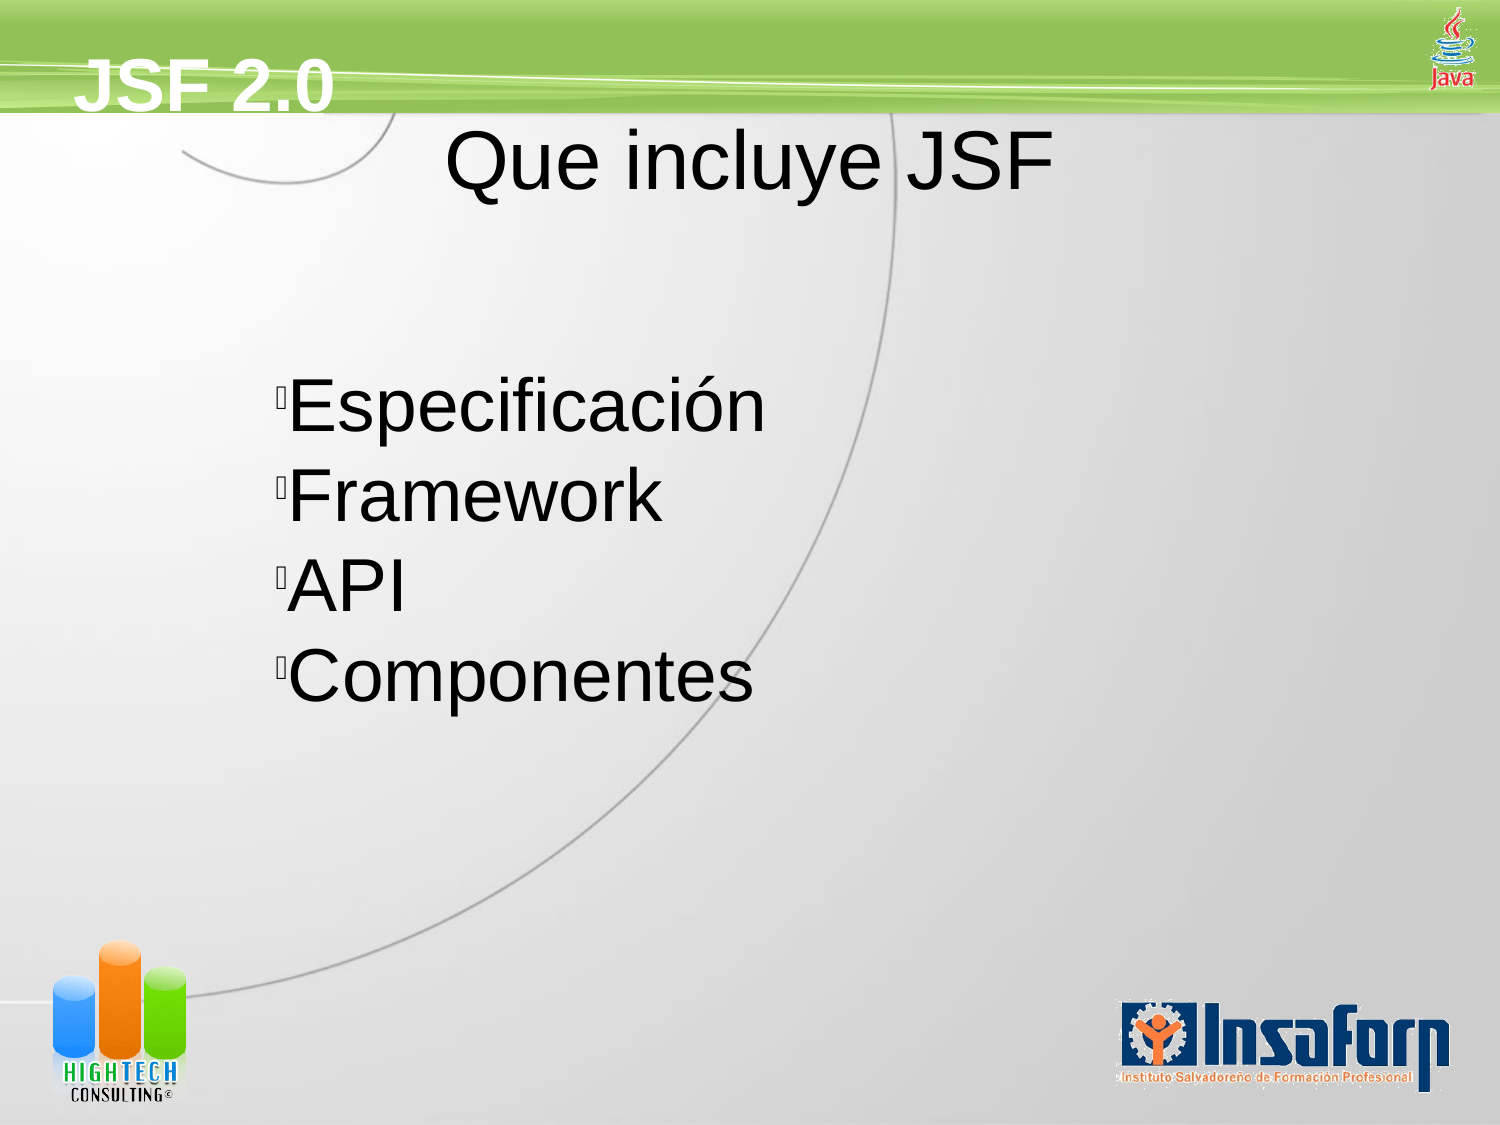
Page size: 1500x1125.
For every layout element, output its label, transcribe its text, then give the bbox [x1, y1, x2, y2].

picture [0, 0, 1500, 1125]
text_box Que incluye JSF [75, 62, 1425, 251]
text_box Especificación Framework API Componentes [275, 269, 1353, 804]
text_box JSF 2.0 [58, 29, 473, 129]
